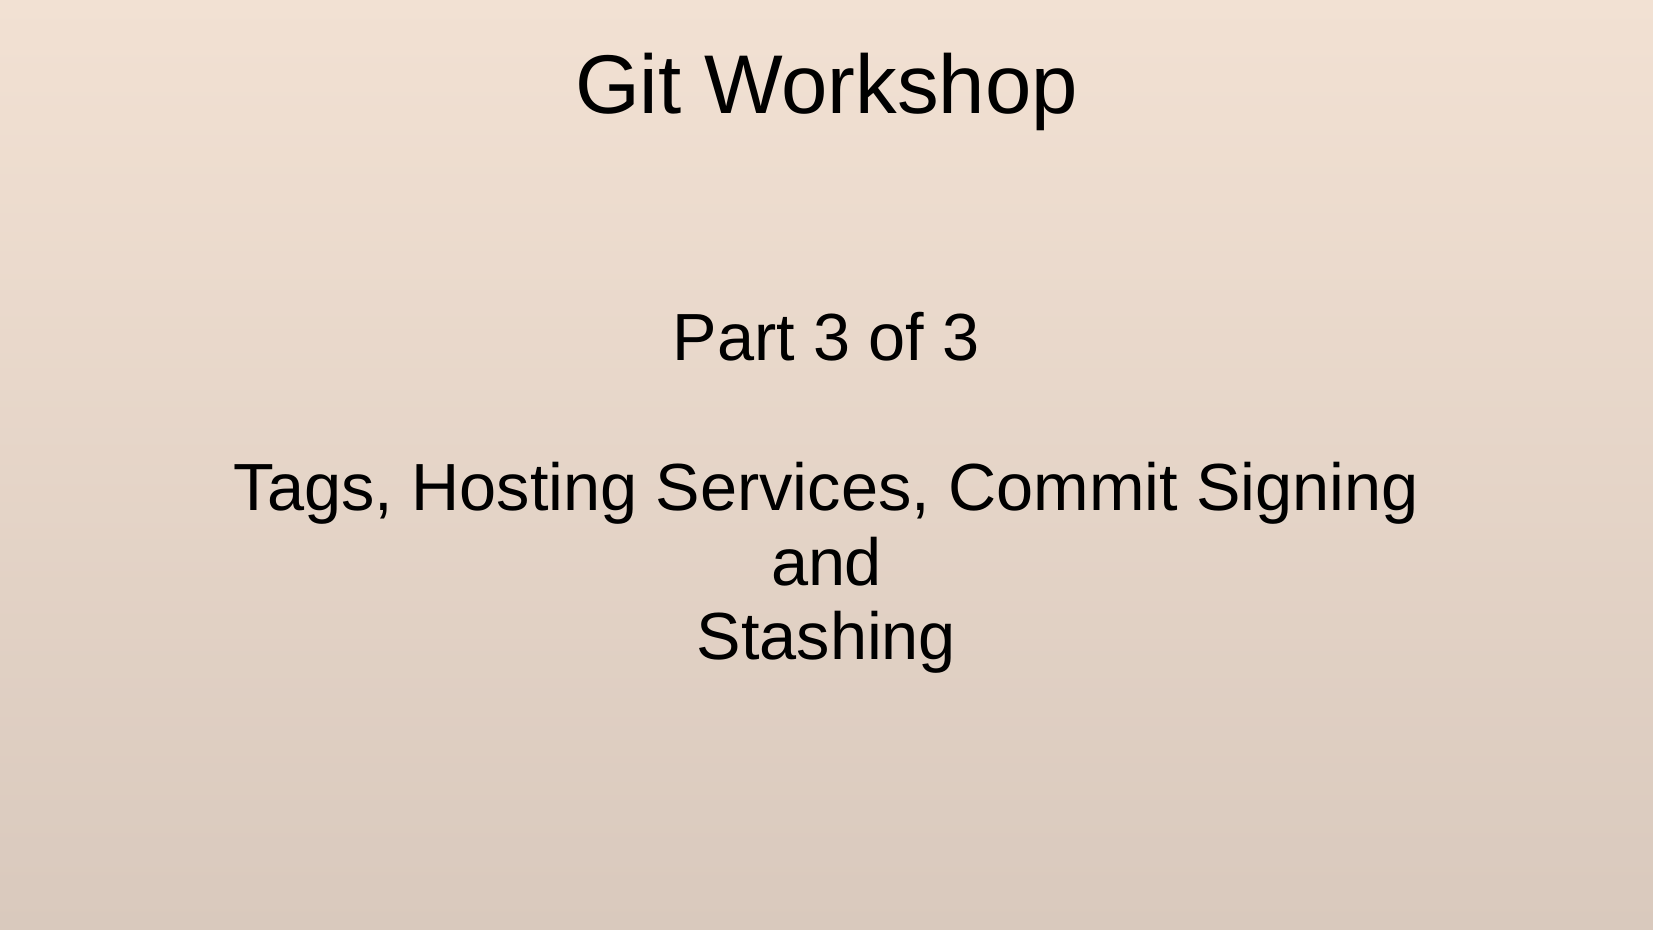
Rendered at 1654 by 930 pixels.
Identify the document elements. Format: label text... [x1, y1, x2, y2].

subtitle Part 3 of 3 Tags, Hosting Services, Commit Signing and Stashing [82, 217, 1571, 757]
title Git Workshop [82, 19, 1571, 151]
